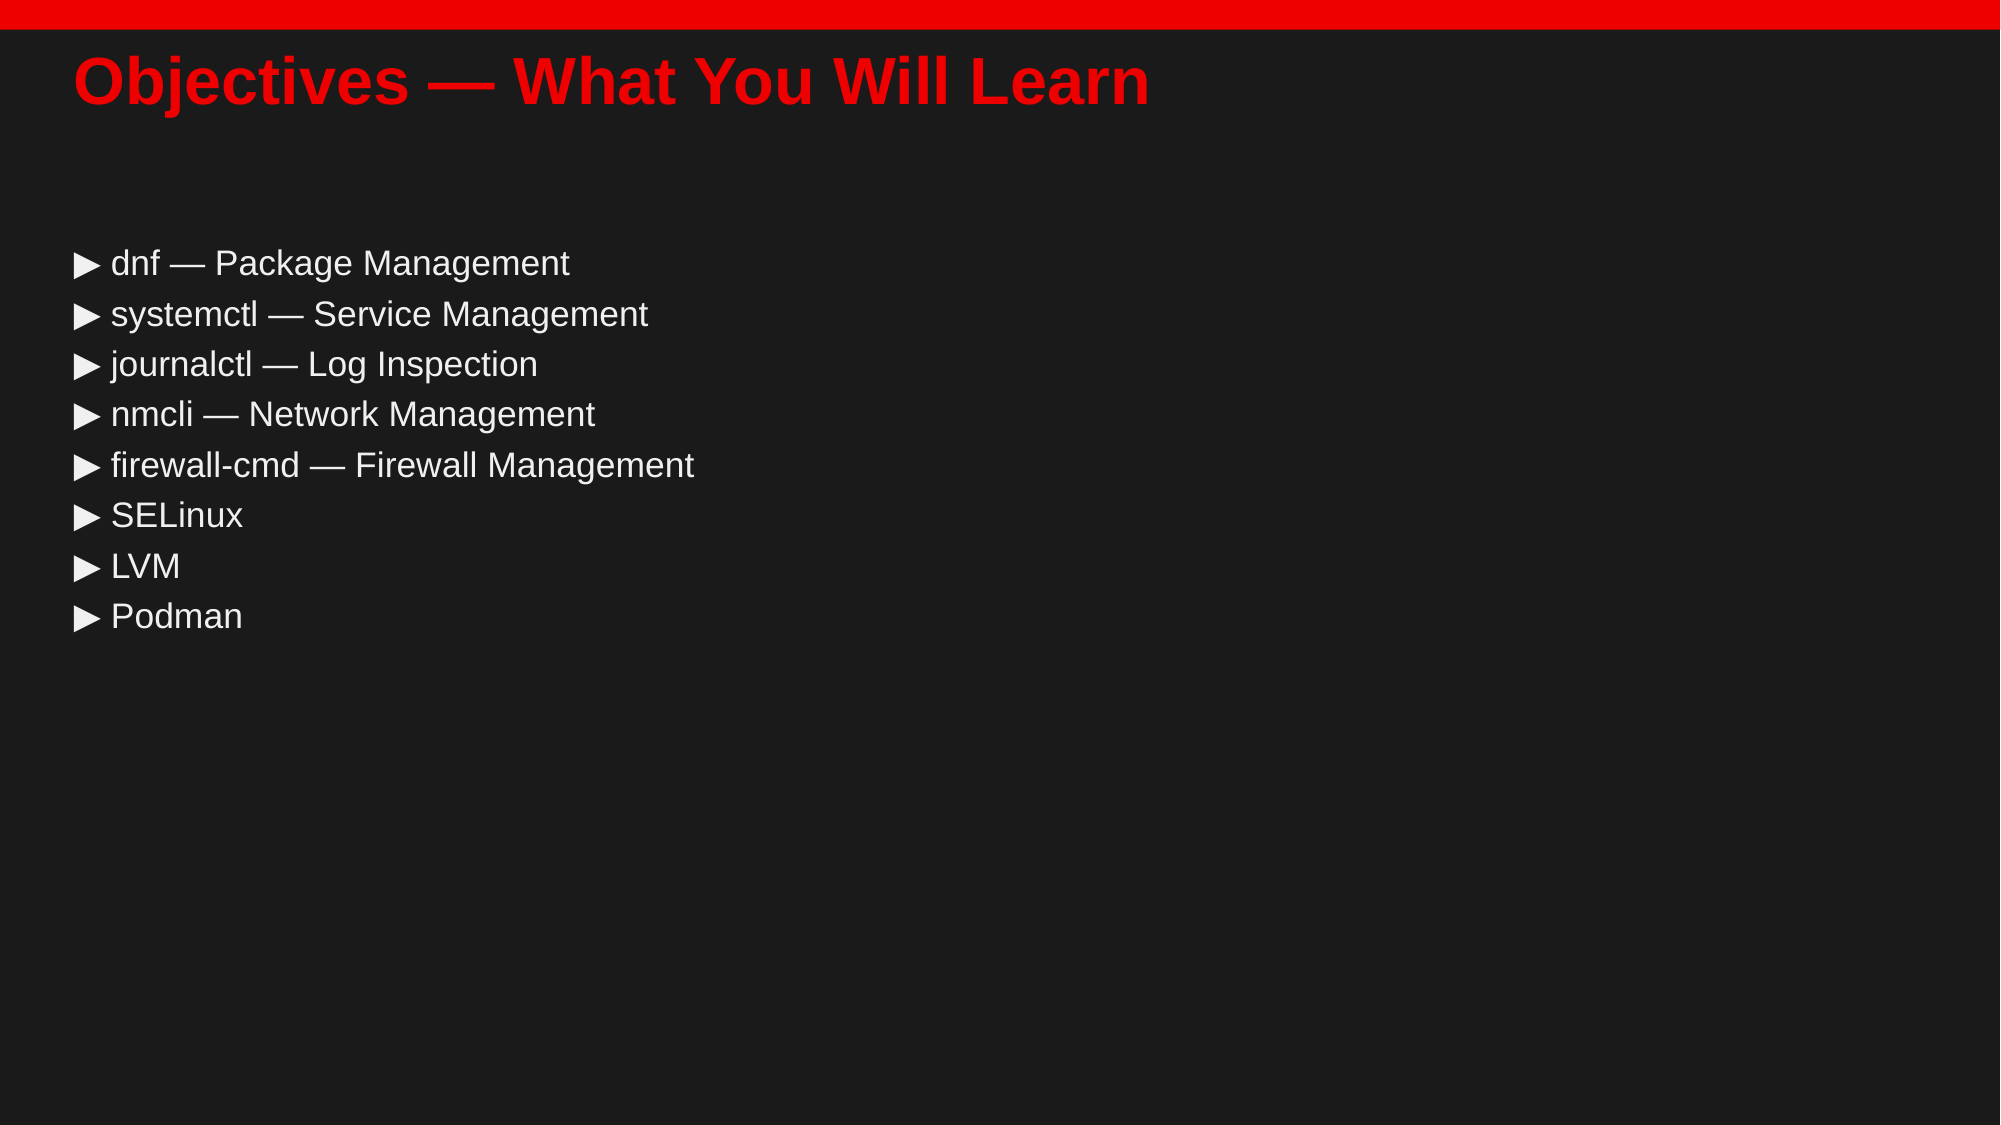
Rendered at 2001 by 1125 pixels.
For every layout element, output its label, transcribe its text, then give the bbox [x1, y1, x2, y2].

text_box ▶ dnf — Package Management ▶ systemctl — Service Management ▶ journalctl — Log Inspection ▶ nmcli — Network Management ▶ firewall-cmd — Firewall Management ▶ SELinux ▶ LVM ▶ Podman [59, 236, 1942, 1037]
text_box Objectives — What You Will Learn [59, 36, 1942, 208]
text_box [0, 0, 2001, 30]
